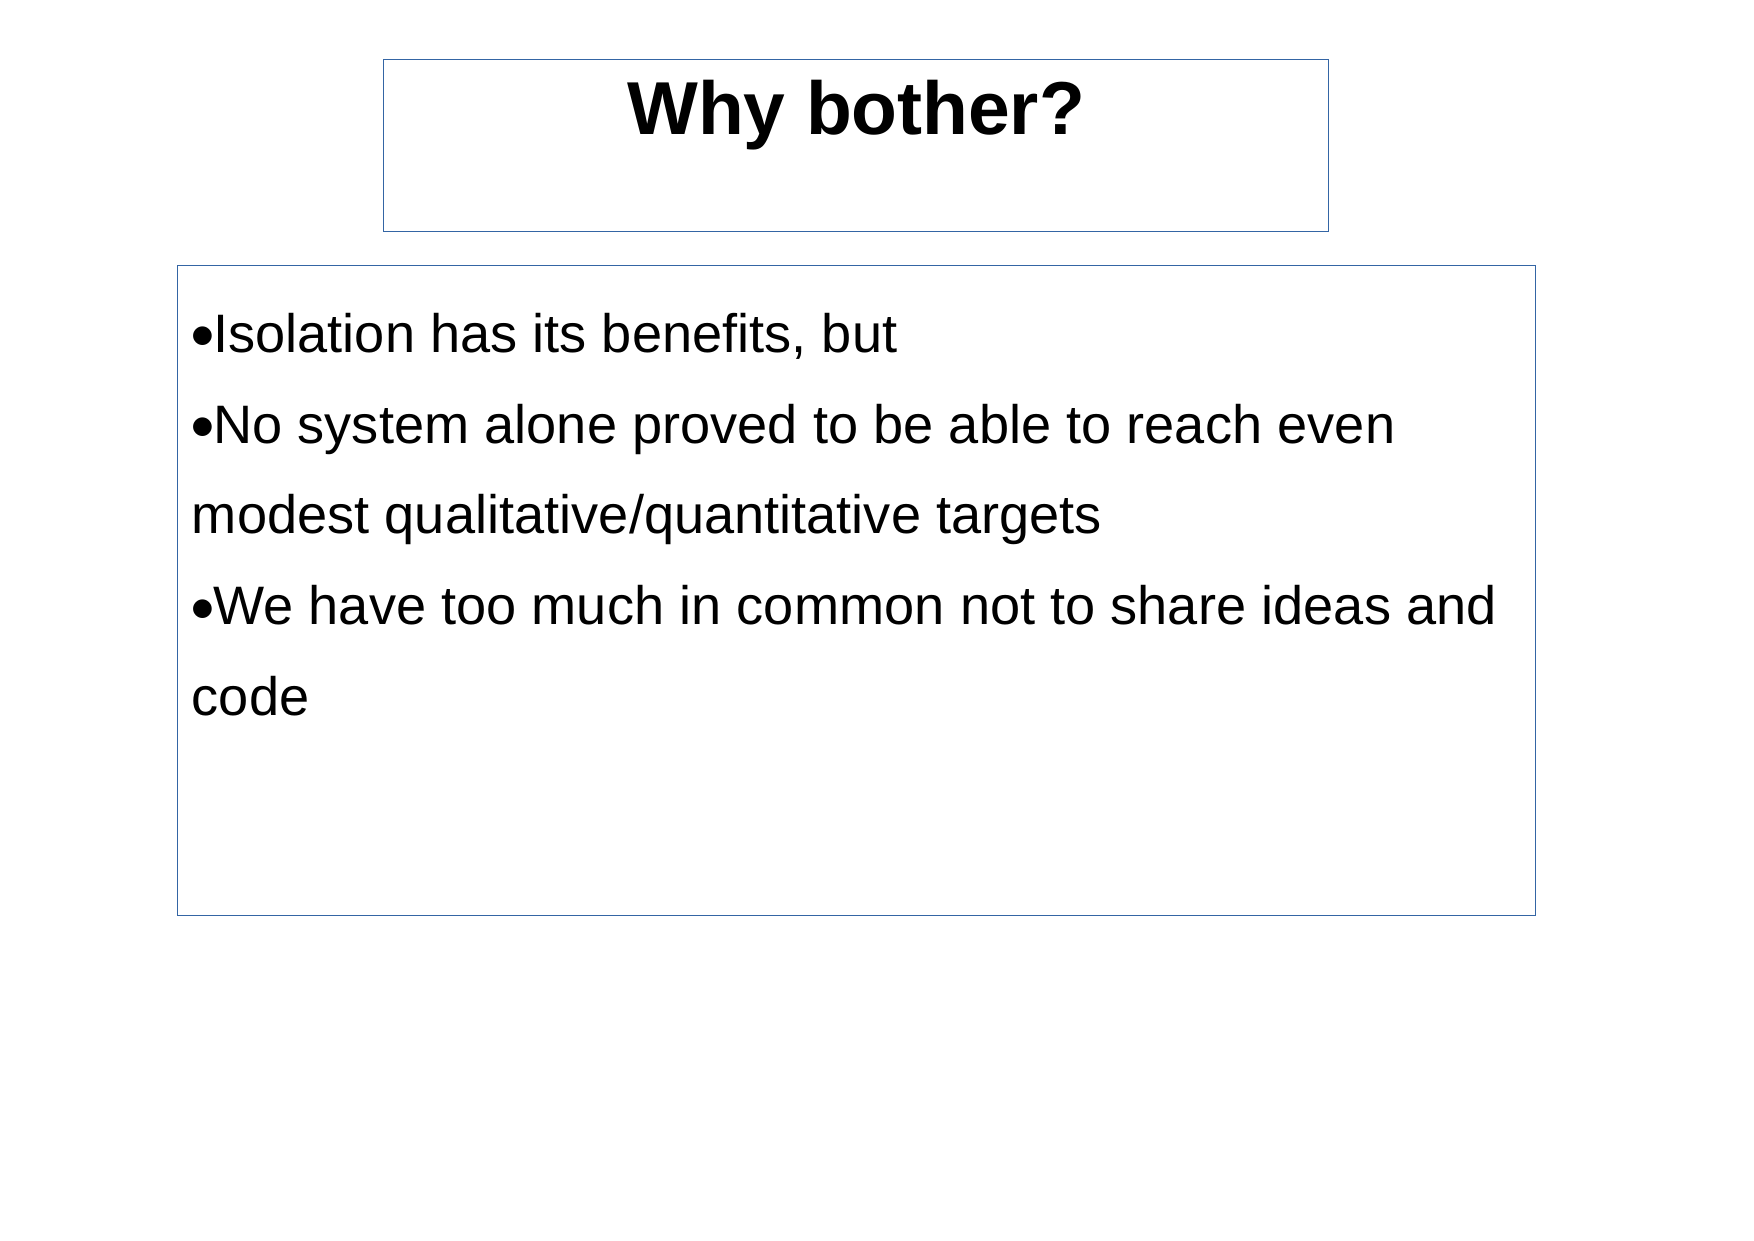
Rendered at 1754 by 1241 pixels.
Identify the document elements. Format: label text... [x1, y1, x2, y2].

text_box Isolation has its benefits, but No system alone proved to be able to reach even modest qualitative/quantitative targets We have too much in common not to share ideas and code [177, 265, 1536, 916]
text_box Why bother? [383, 59, 1329, 232]
